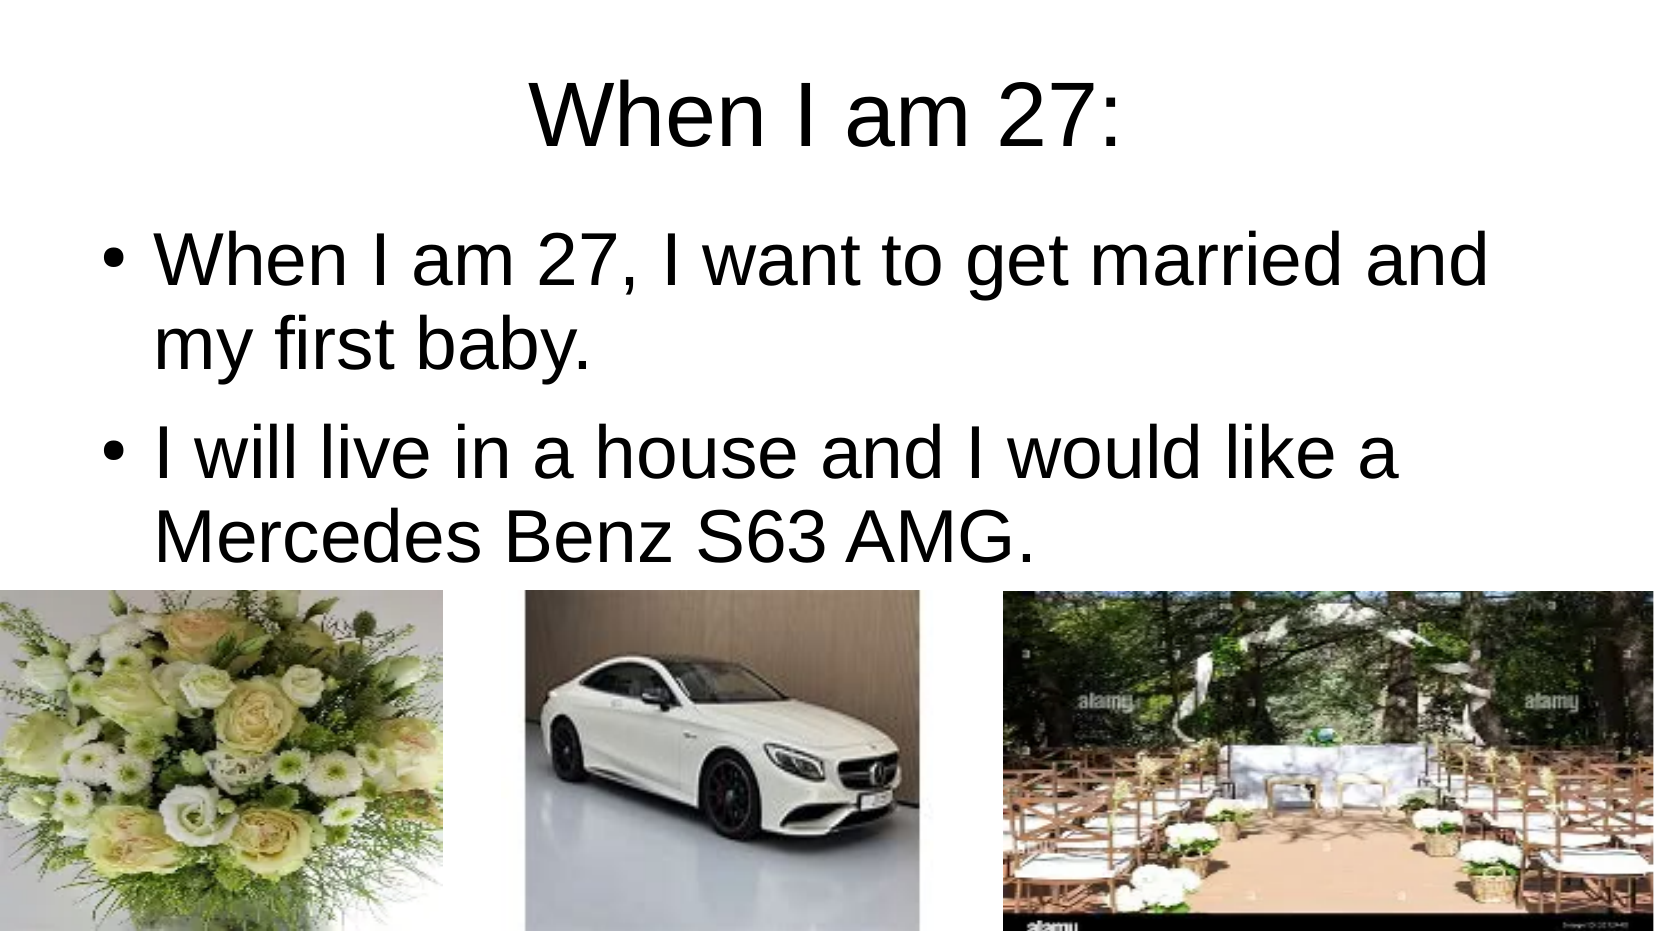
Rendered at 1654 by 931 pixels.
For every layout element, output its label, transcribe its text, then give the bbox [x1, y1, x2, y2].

picture [0, 590, 443, 931]
list When I am 27, I want to get married and my first baby. I will live in a house and I would like a Mercedes Benz S63 AMG. [82, 217, 1571, 758]
title When I am 27: [82, 37, 1571, 193]
picture [501, 590, 945, 931]
picture [1003, 591, 1654, 931]
